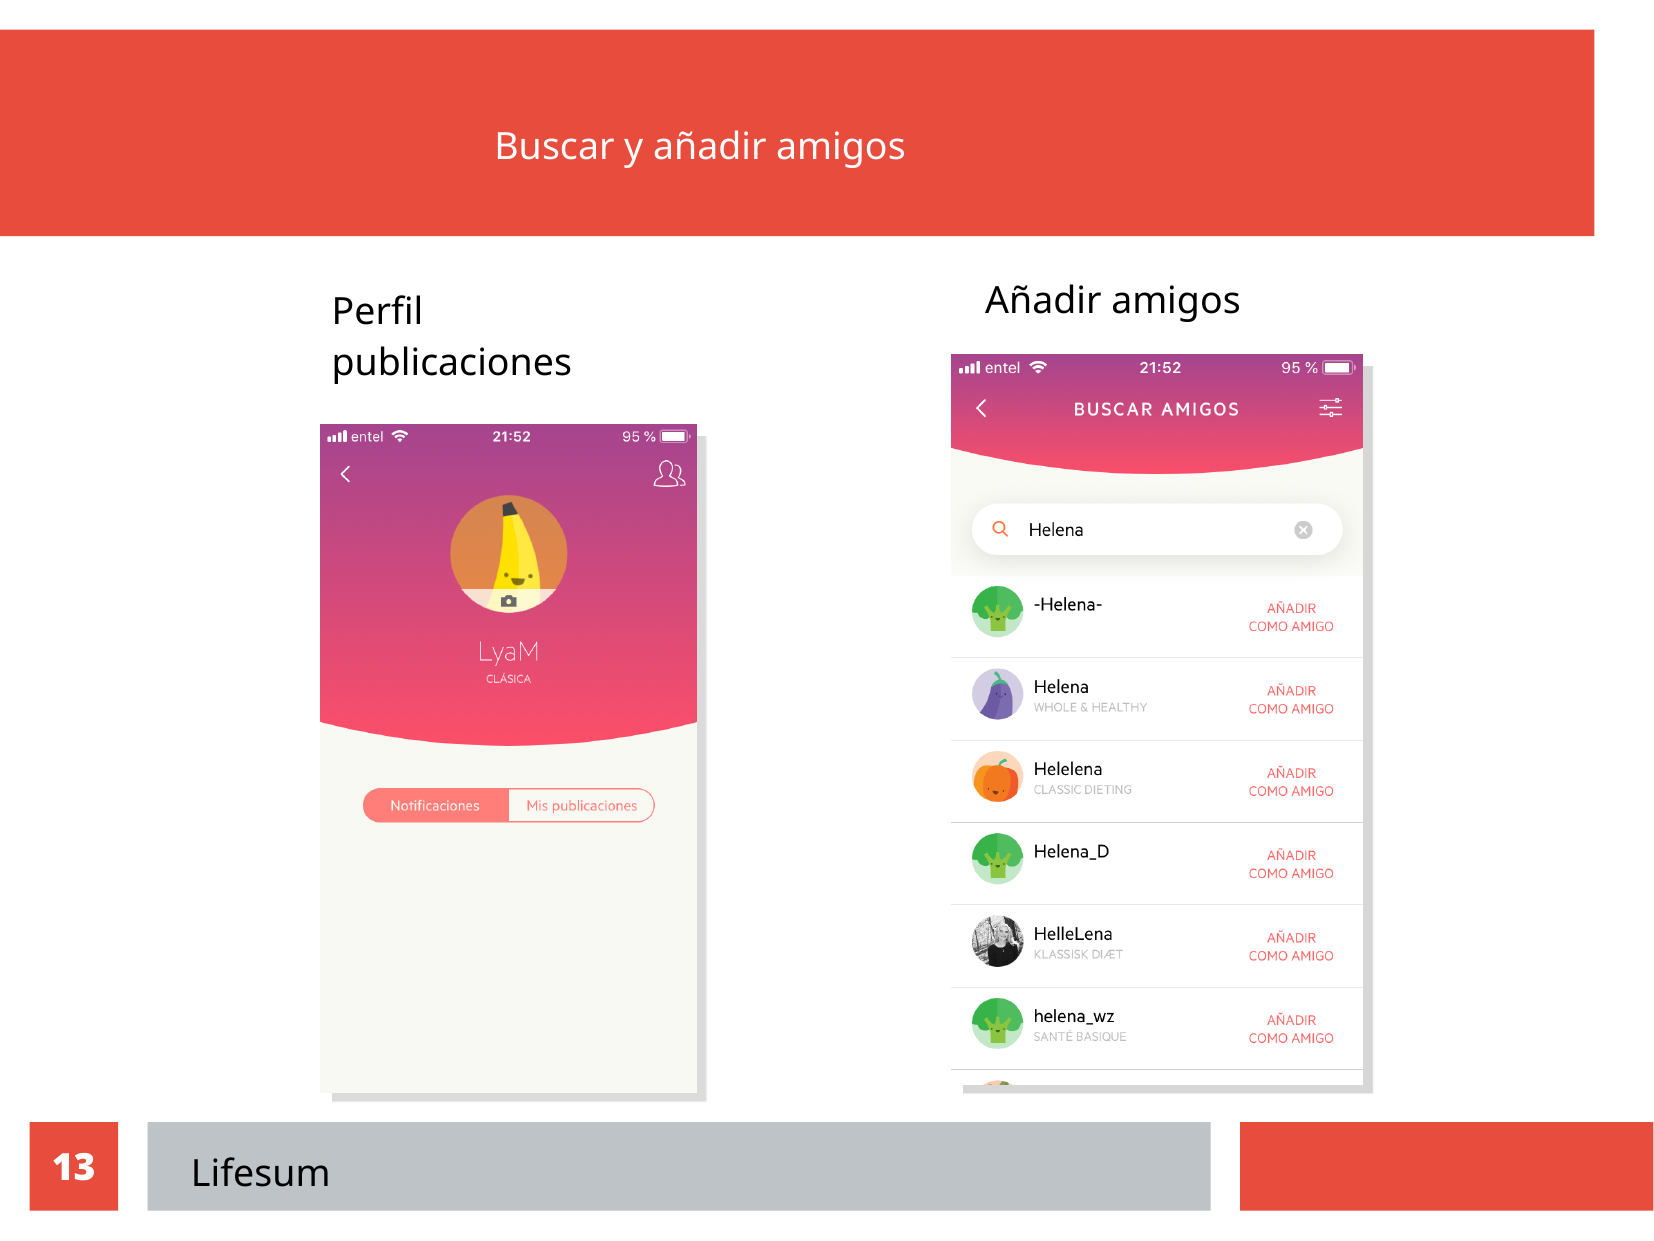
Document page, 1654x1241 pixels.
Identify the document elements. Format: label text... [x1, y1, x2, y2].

text_box Lifesum [176, 1139, 828, 1198]
picture [320, 424, 697, 1093]
picture [951, 354, 1363, 1085]
text_box Añadir amigos [970, 266, 1365, 328]
text_box Buscar y añadir amigos [479, 112, 1537, 171]
text_box Perfil publicaciones [316, 277, 661, 390]
